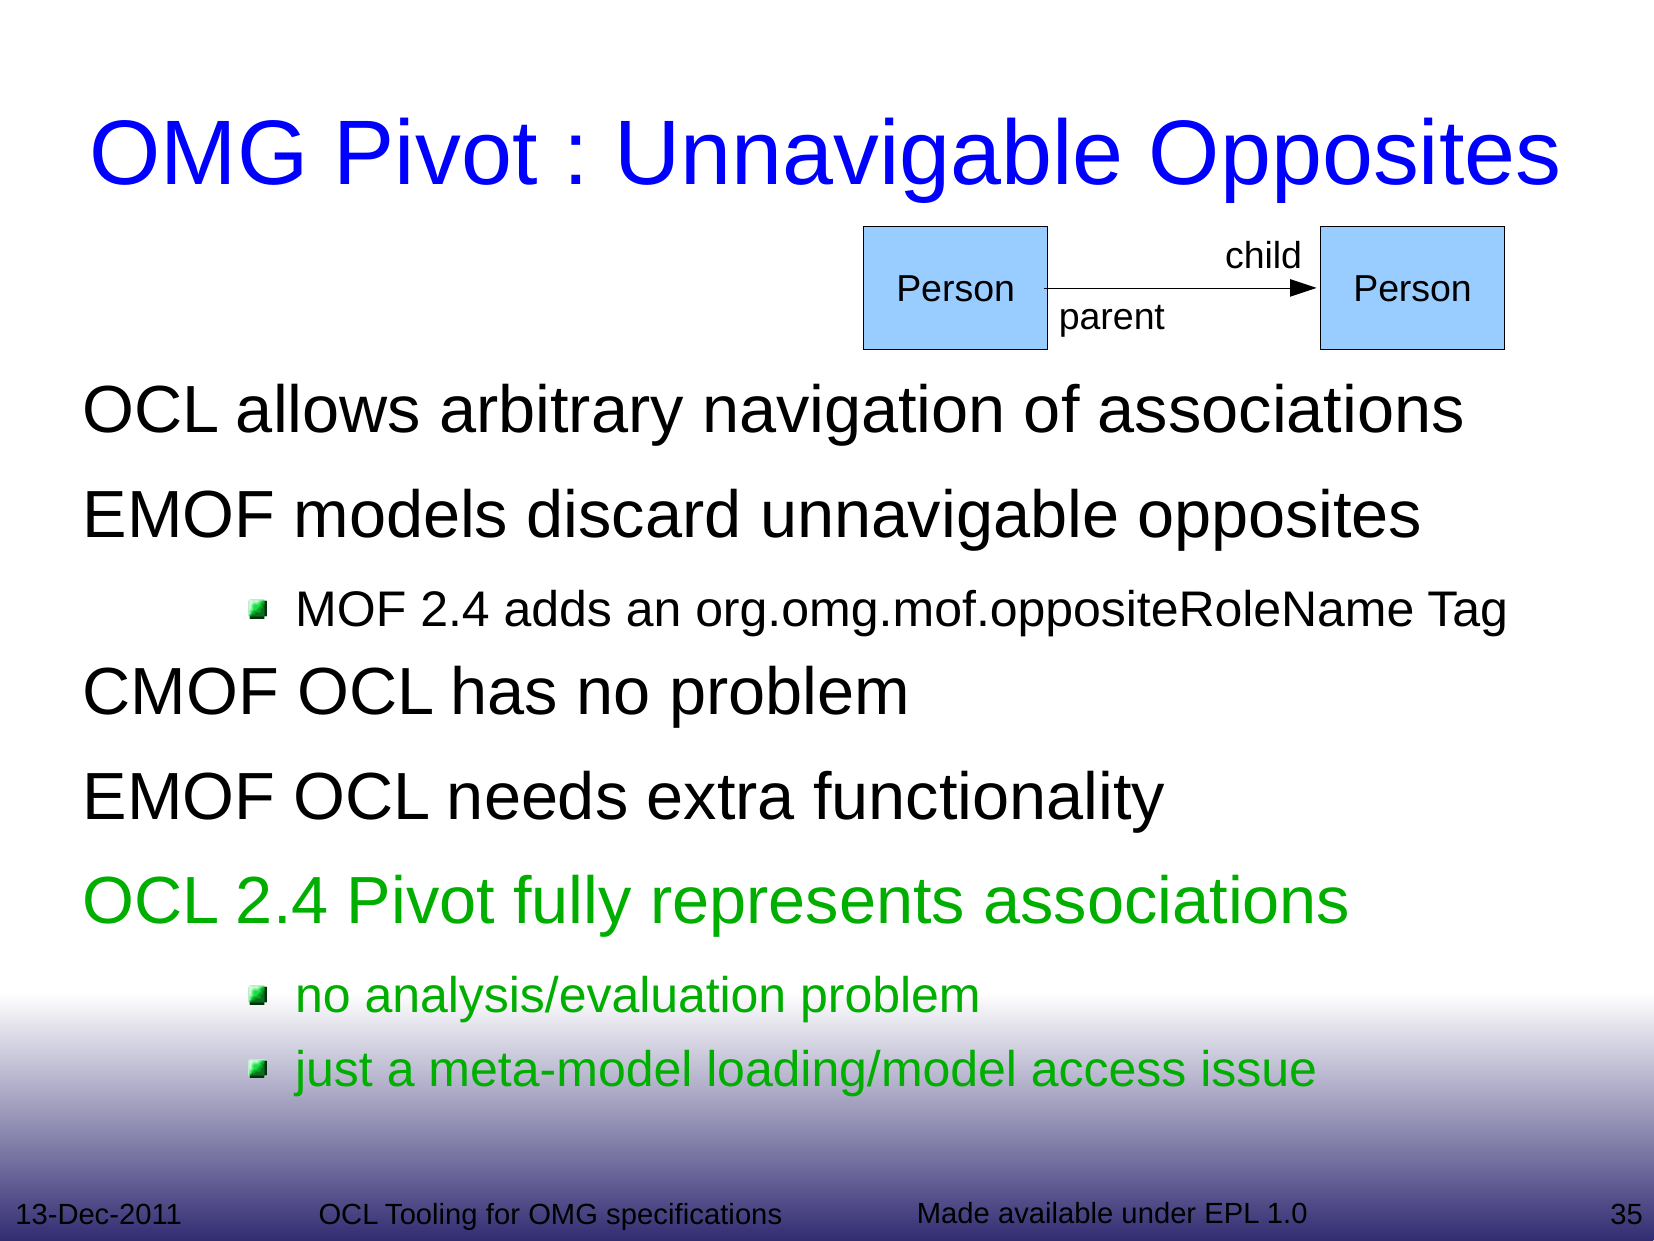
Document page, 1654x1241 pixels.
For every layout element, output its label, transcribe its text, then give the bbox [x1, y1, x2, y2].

text_box parent [1044, 287, 1263, 345]
list OCL allows arbitrary navigation of associations EMOF models discard unnavigable opposites MOF 2.4 adds an org.omg.mof.oppositeRoleName Tag CMOF OCL has no problem EMOF OCL needs extra functionality OCL 2.4 Pivot fully represents associations no analysis/evaluation problem just a meta-model loading/model access issue [82, 372, 1571, 1109]
text_box Person [863, 226, 1048, 350]
text_box Person [1320, 226, 1505, 350]
title OMG Pivot : Unnavigable Opposites [82, 49, 1571, 257]
text_box child [1097, 227, 1317, 285]
